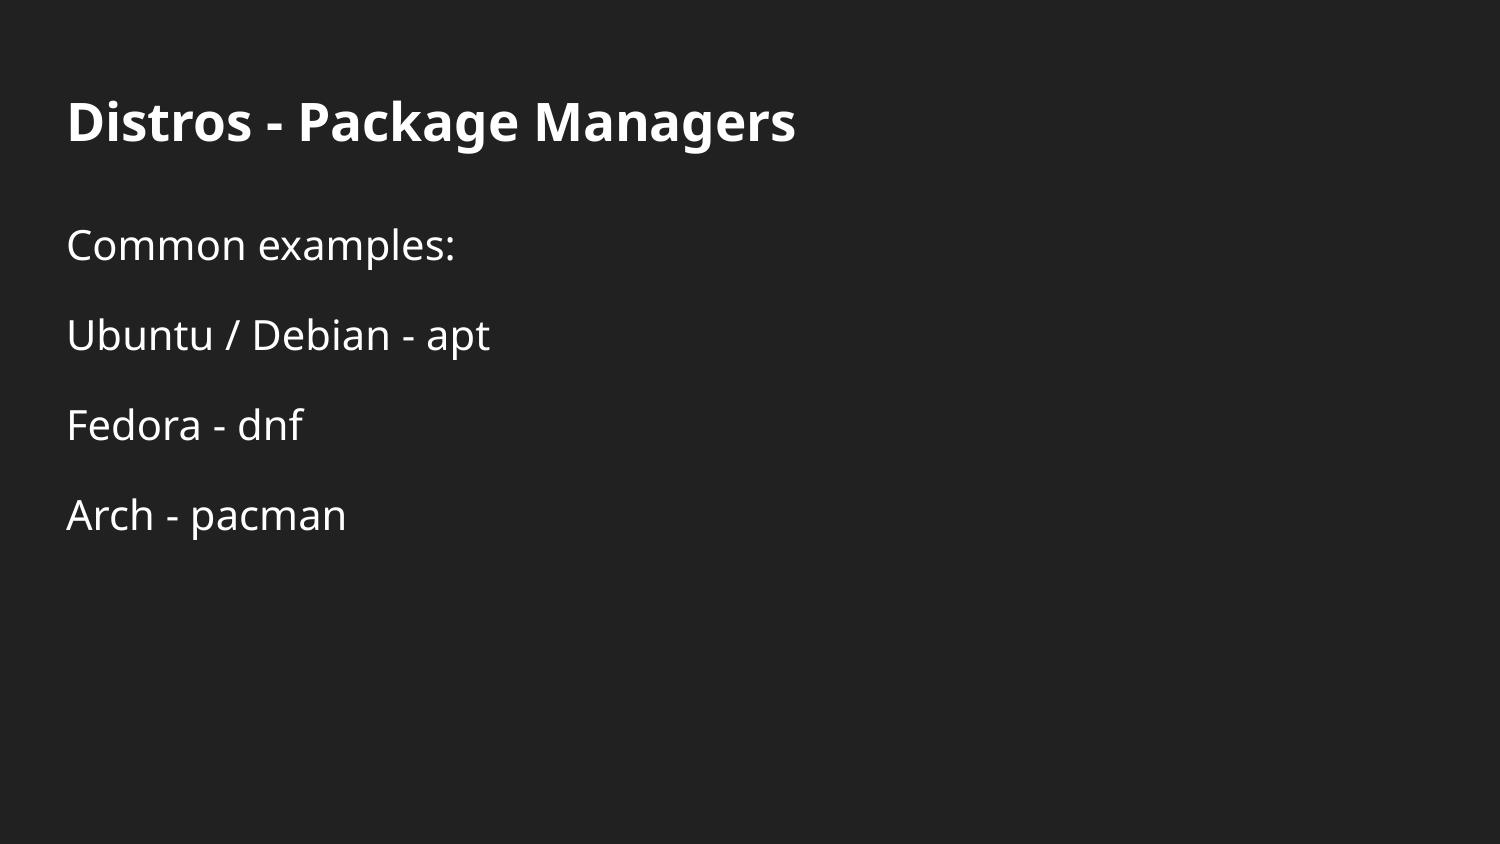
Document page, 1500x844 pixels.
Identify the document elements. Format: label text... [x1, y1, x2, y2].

title Distros - Package Managers [51, 72, 1449, 167]
list Common examples: Ubuntu / Debian - apt Fedora - dnf Arch - pacman [51, 189, 1449, 750]
